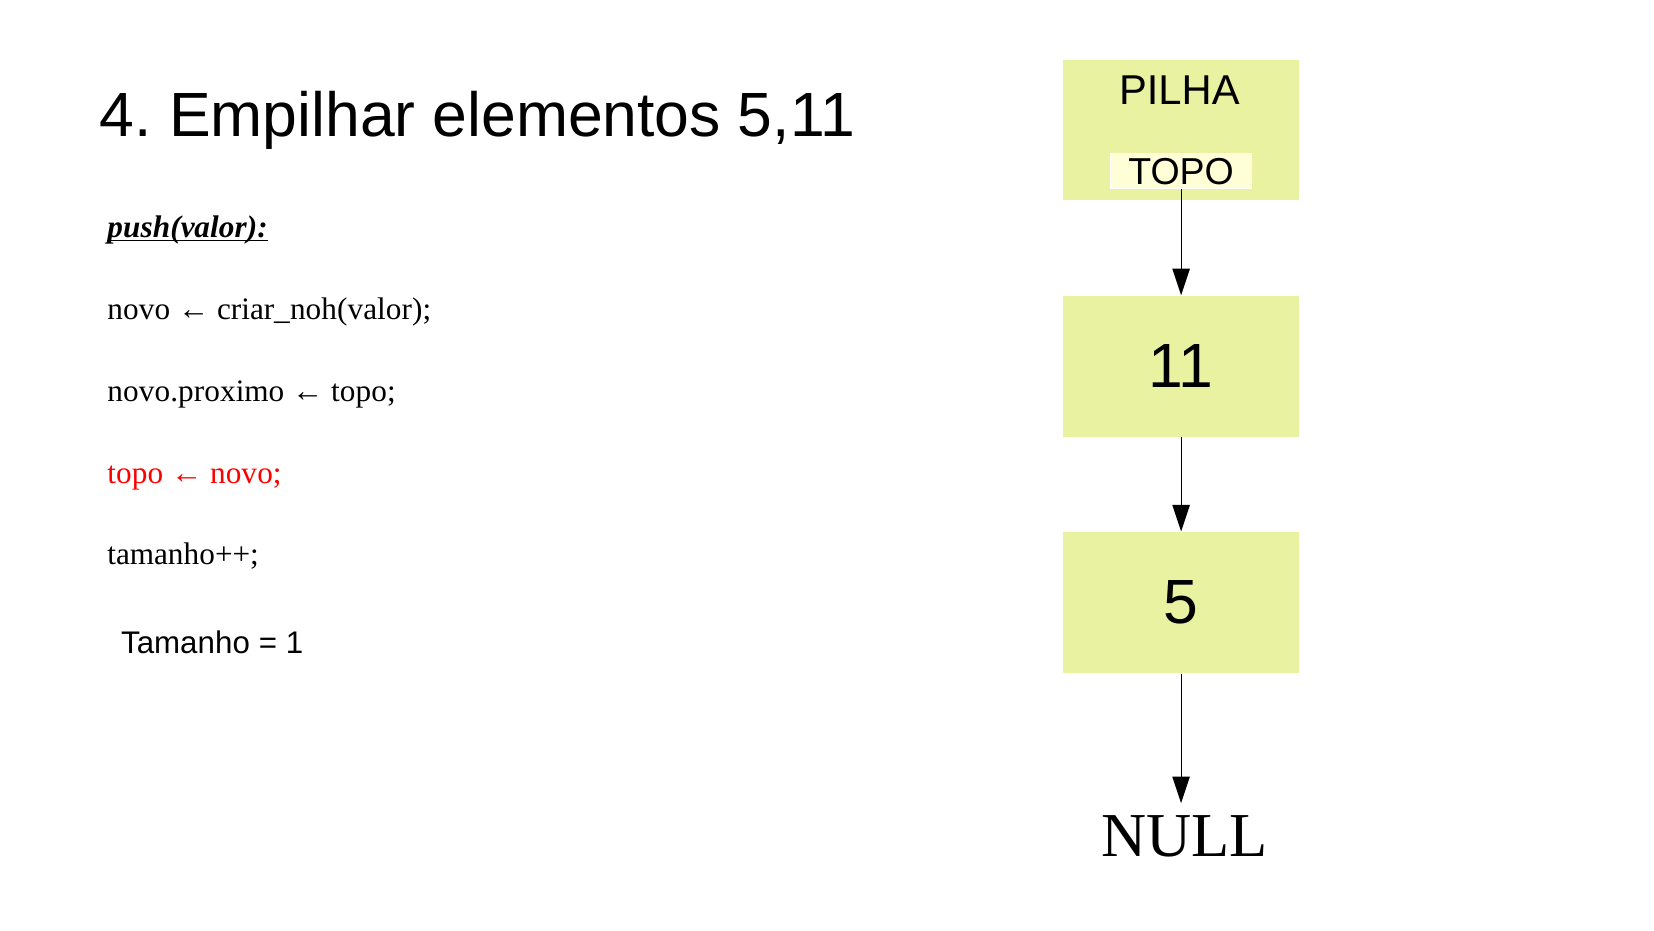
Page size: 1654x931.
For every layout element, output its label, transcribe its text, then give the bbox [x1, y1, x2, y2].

text_box TOPO [1110, 153, 1252, 189]
text_box 11 [1062, 295, 1300, 438]
text_box NULL [1086, 793, 1288, 875]
title 4. Empilhar elementos 5,11 [82, 37, 1571, 193]
text_box push(valor): novo ← criar_noh(valor); novo.proximo ← topo; topo ← novo; tamanho++; [92, 199, 544, 579]
text_box 5 [1062, 531, 1300, 674]
text_box [1062, 59, 1300, 201]
text_box PILHA [1104, 59, 1258, 121]
text_box Tamanho = 1 [106, 617, 321, 668]
